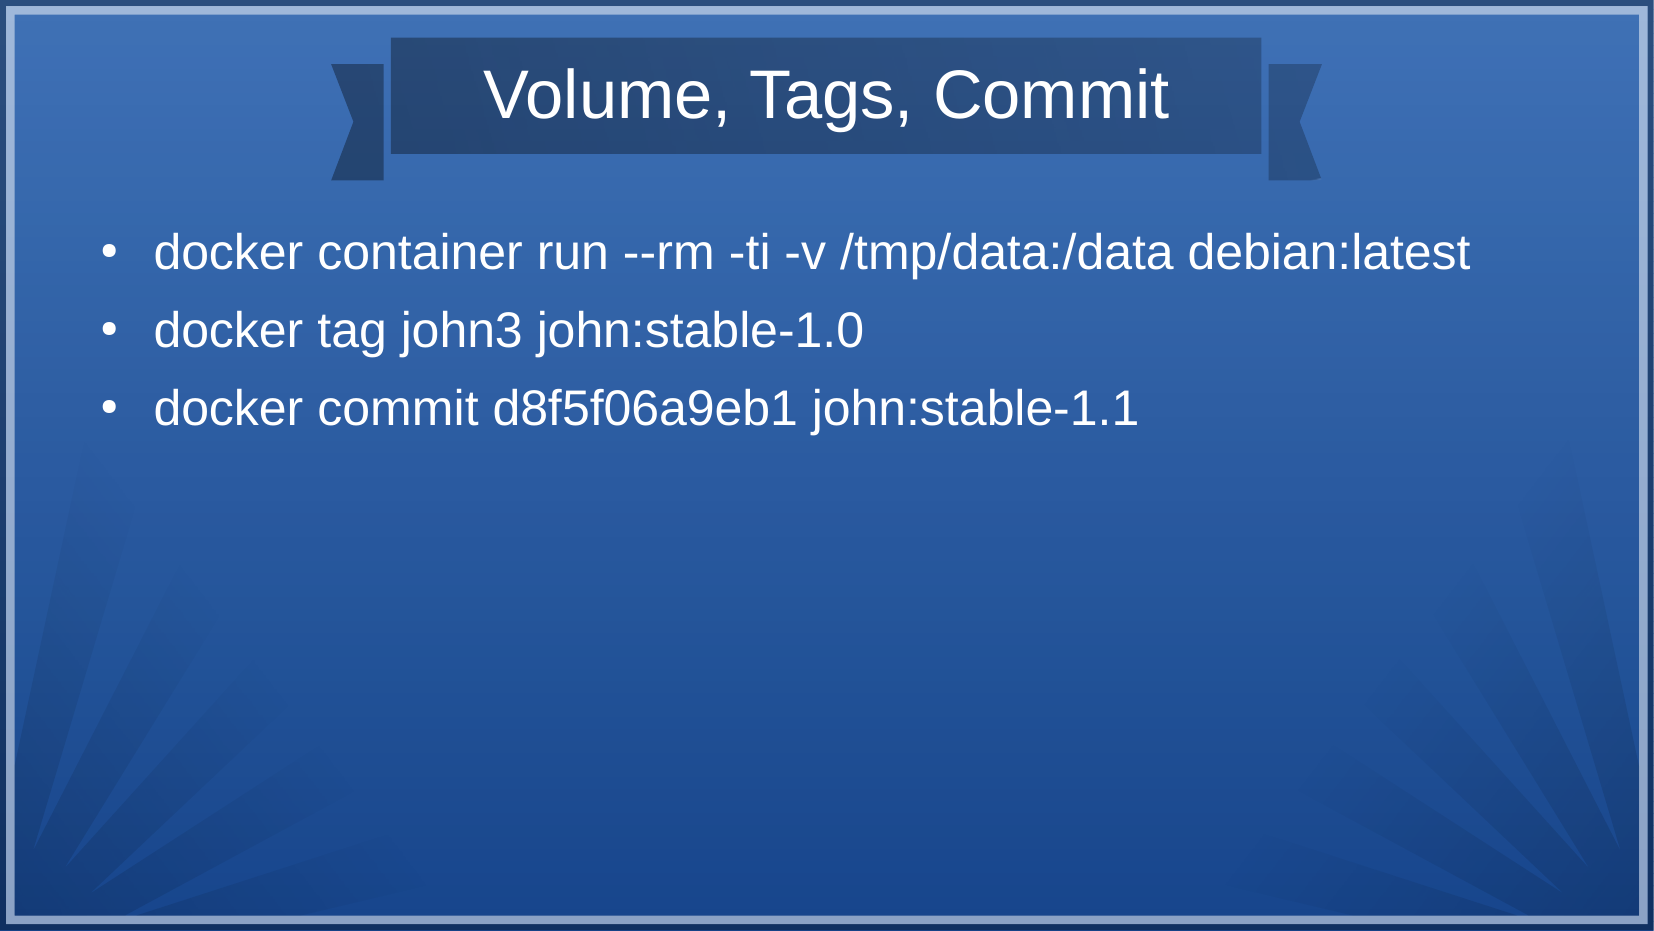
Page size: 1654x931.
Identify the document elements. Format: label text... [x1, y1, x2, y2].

title Volume, Tags, Commit [389, 35, 1264, 154]
list docker container run --rm -ti -v /tmp/data:/data debian:latest docker tag john3 john:stable-1.0 docker commit d8f5f06a9eb1 john:stable-1.1 [82, 224, 1571, 848]
